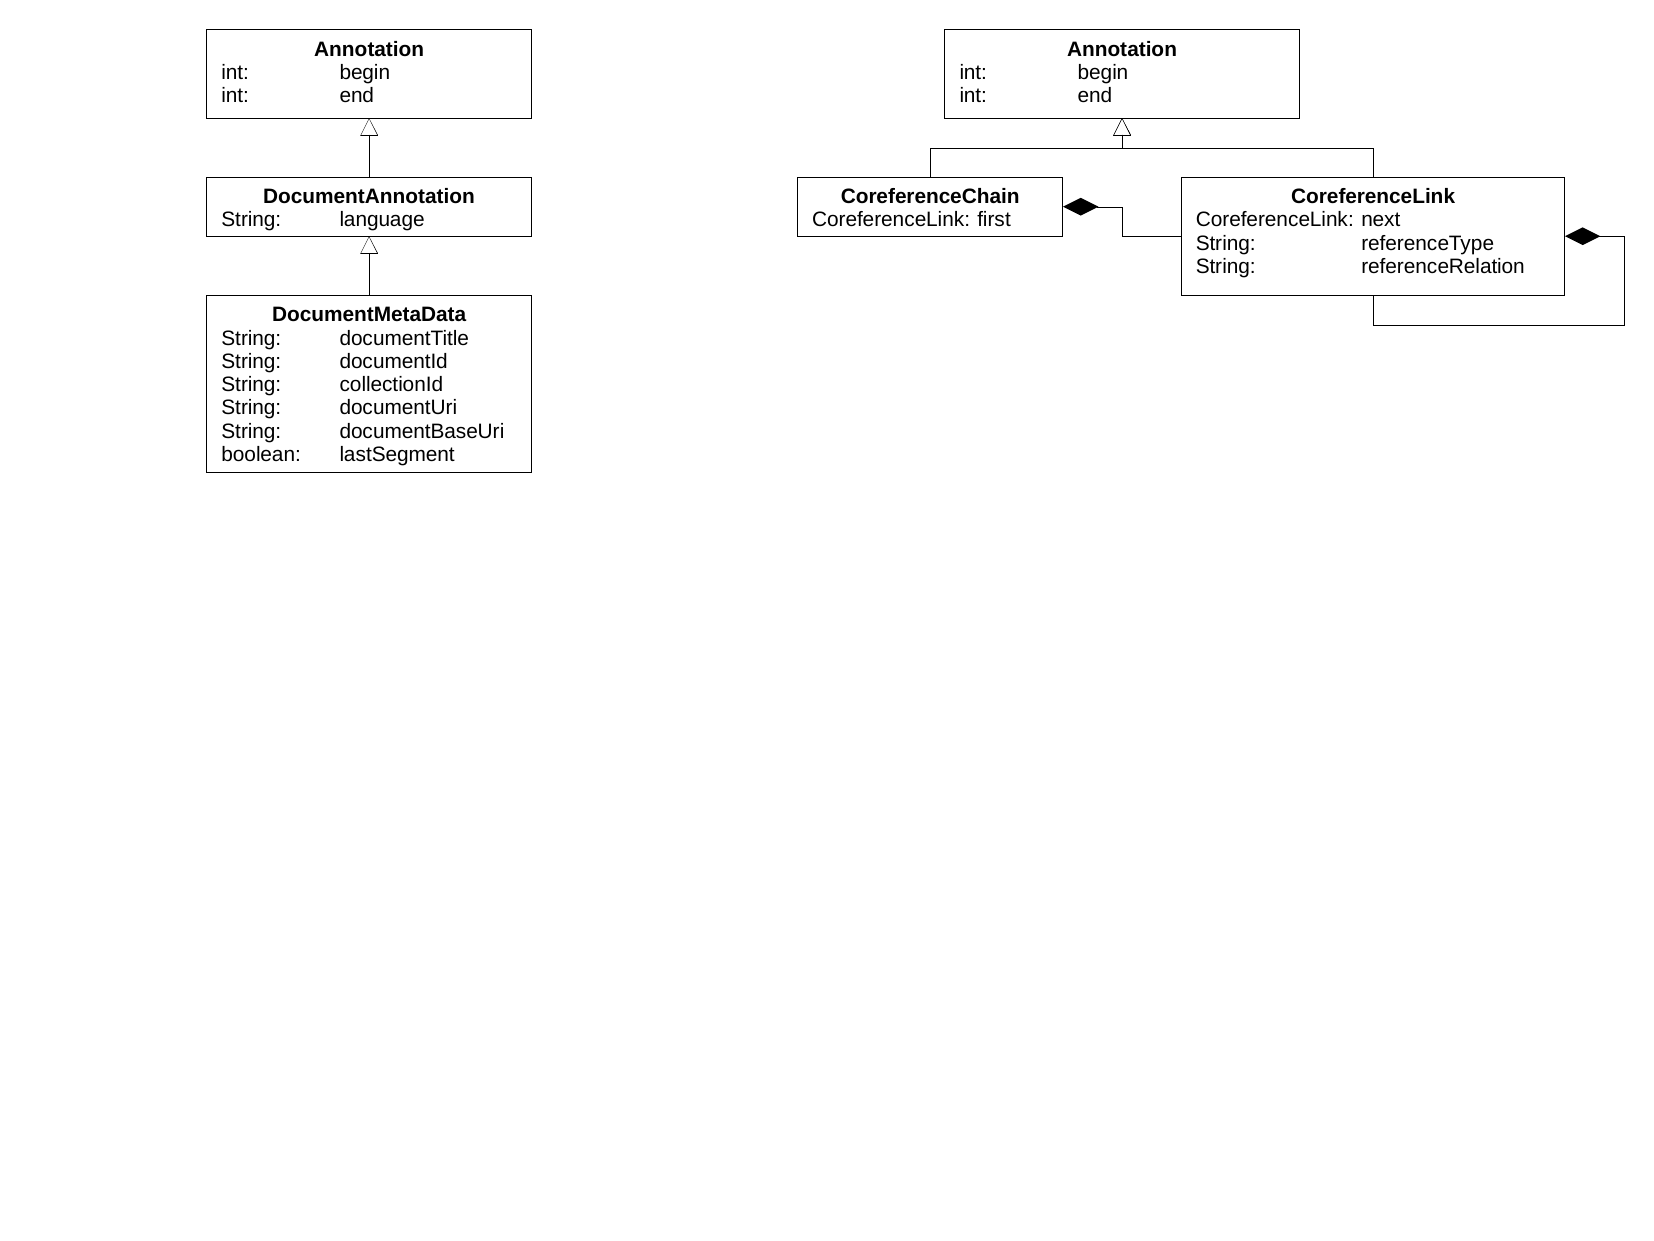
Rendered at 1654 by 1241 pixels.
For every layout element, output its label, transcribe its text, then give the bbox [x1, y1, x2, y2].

text_box CoreferenceChain CoreferenceLink: first [797, 177, 1063, 237]
text_box DocumentAnnotation String: language [206, 177, 532, 237]
text_box Annotation int: begin int: end [206, 29, 532, 119]
text_box CoreferenceLink CoreferenceLink: next String: referenceType String: referenceRelation [1181, 177, 1565, 296]
text_box Annotation int: begin int: end [944, 29, 1300, 119]
text_box DocumentMetaData String: documentTitle String: documentId String: collectionId String: documentUri String: documentBaseUri boolean: lastSegment [206, 295, 532, 473]
